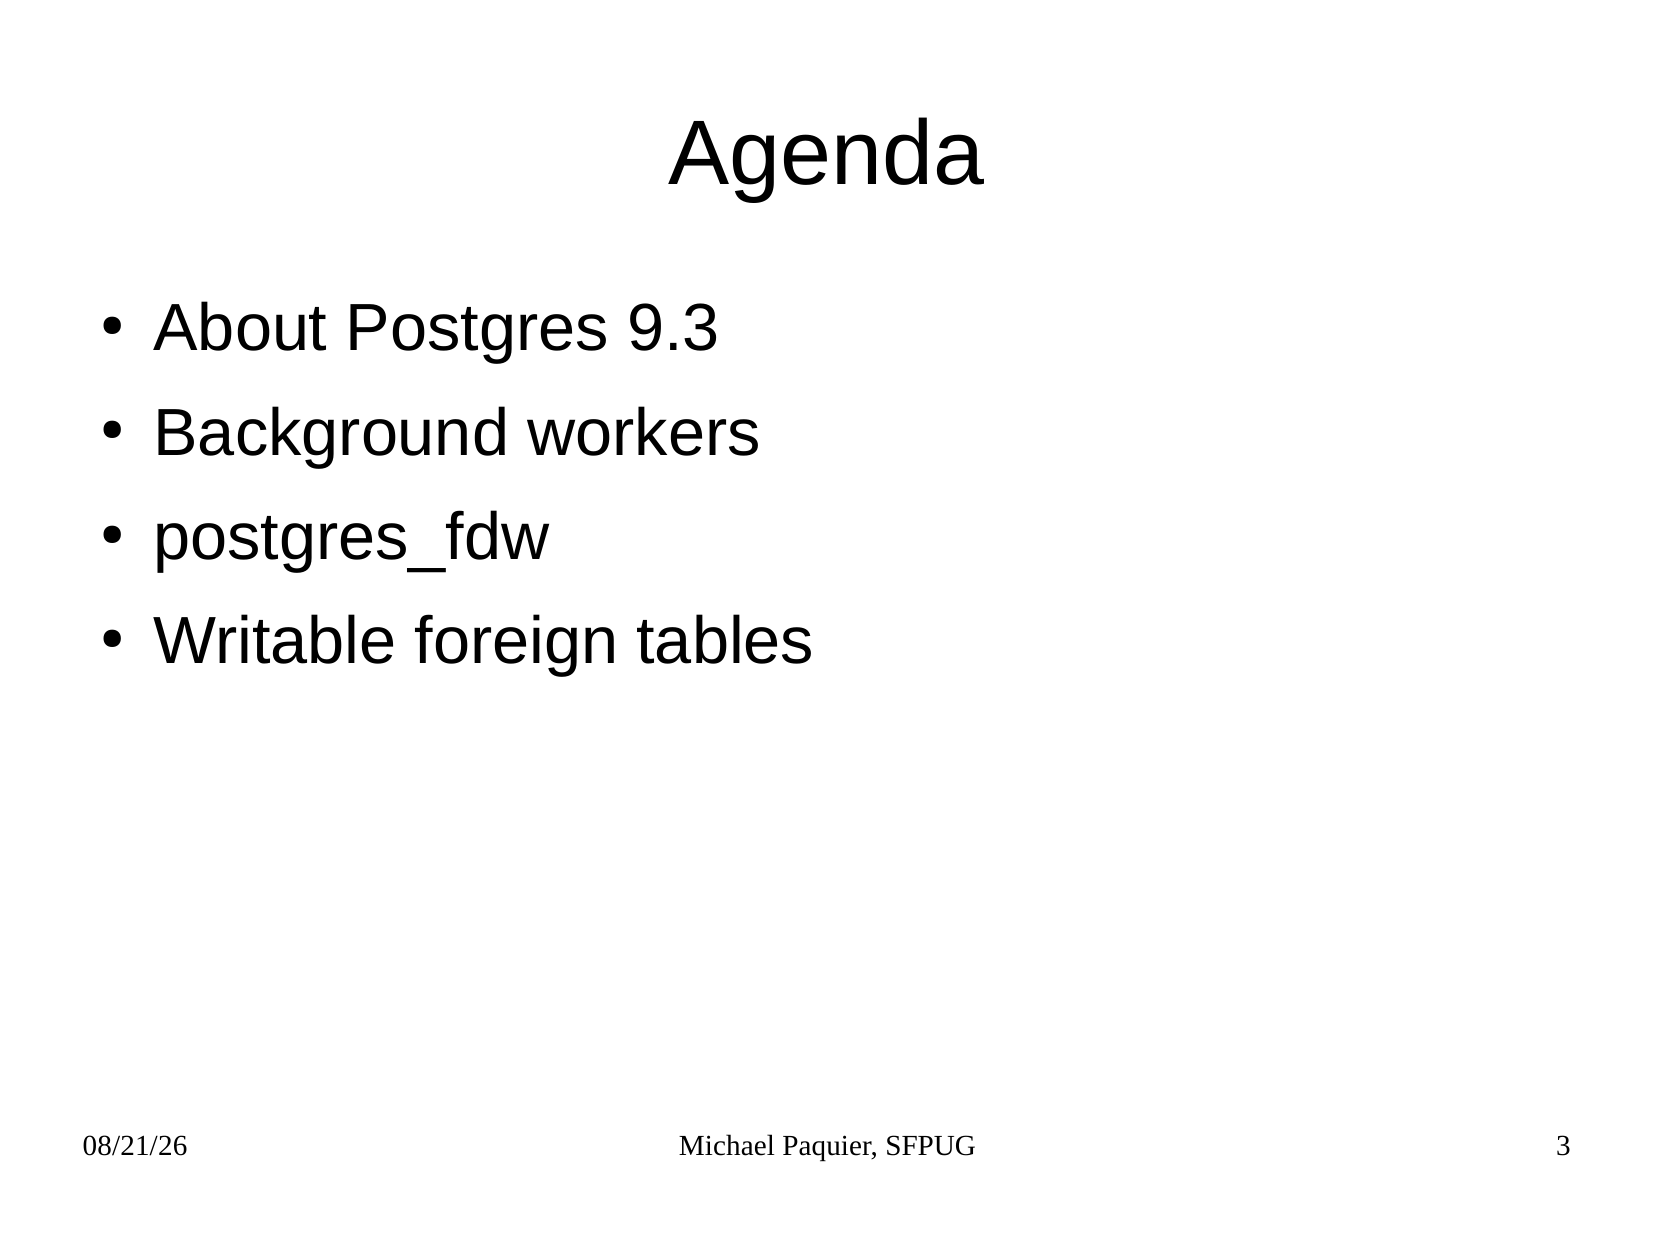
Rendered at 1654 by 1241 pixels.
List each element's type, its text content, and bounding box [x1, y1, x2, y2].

title Agenda [82, 49, 1571, 257]
list About Postgres 9.3 Background workers postgres_fdw Writable foreign tables [82, 290, 1571, 1010]
